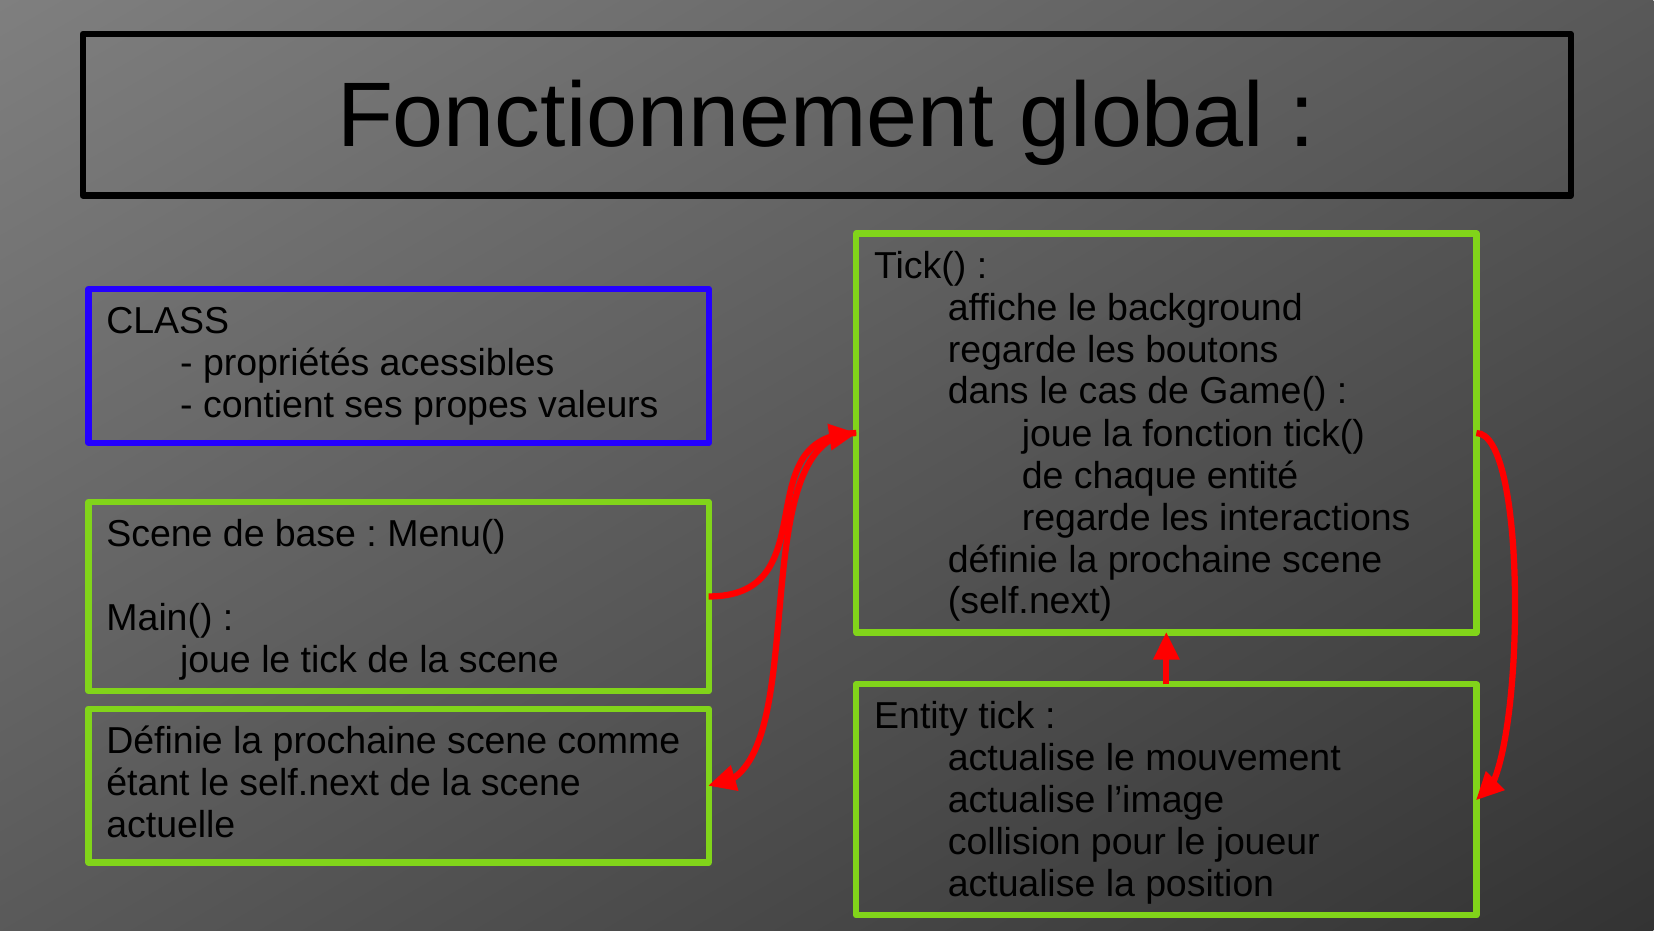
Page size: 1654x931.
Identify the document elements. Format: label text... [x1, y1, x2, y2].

text_box Entity tick : actualise le mouvement actualise l’image collision pour le joueur actualise la position [856, 684, 1477, 916]
text_box CLASS - propriétés acessibles - contient ses propes valeurs [88, 289, 709, 443]
text_box Tick() : affiche le background regarde les boutons dans le cas de Game() : joue la fonction tick() de chaque entité regarde les interactions définie la prochaine scene (self.next) [856, 233, 1477, 633]
text_box Scene de base : Menu() Main() : joue le tick de la scene [88, 501, 709, 692]
title Fonctionnement global : [82, 34, 1571, 196]
text_box Définie la prochaine scene comme étant le self.next de la scene actuelle [88, 708, 709, 863]
